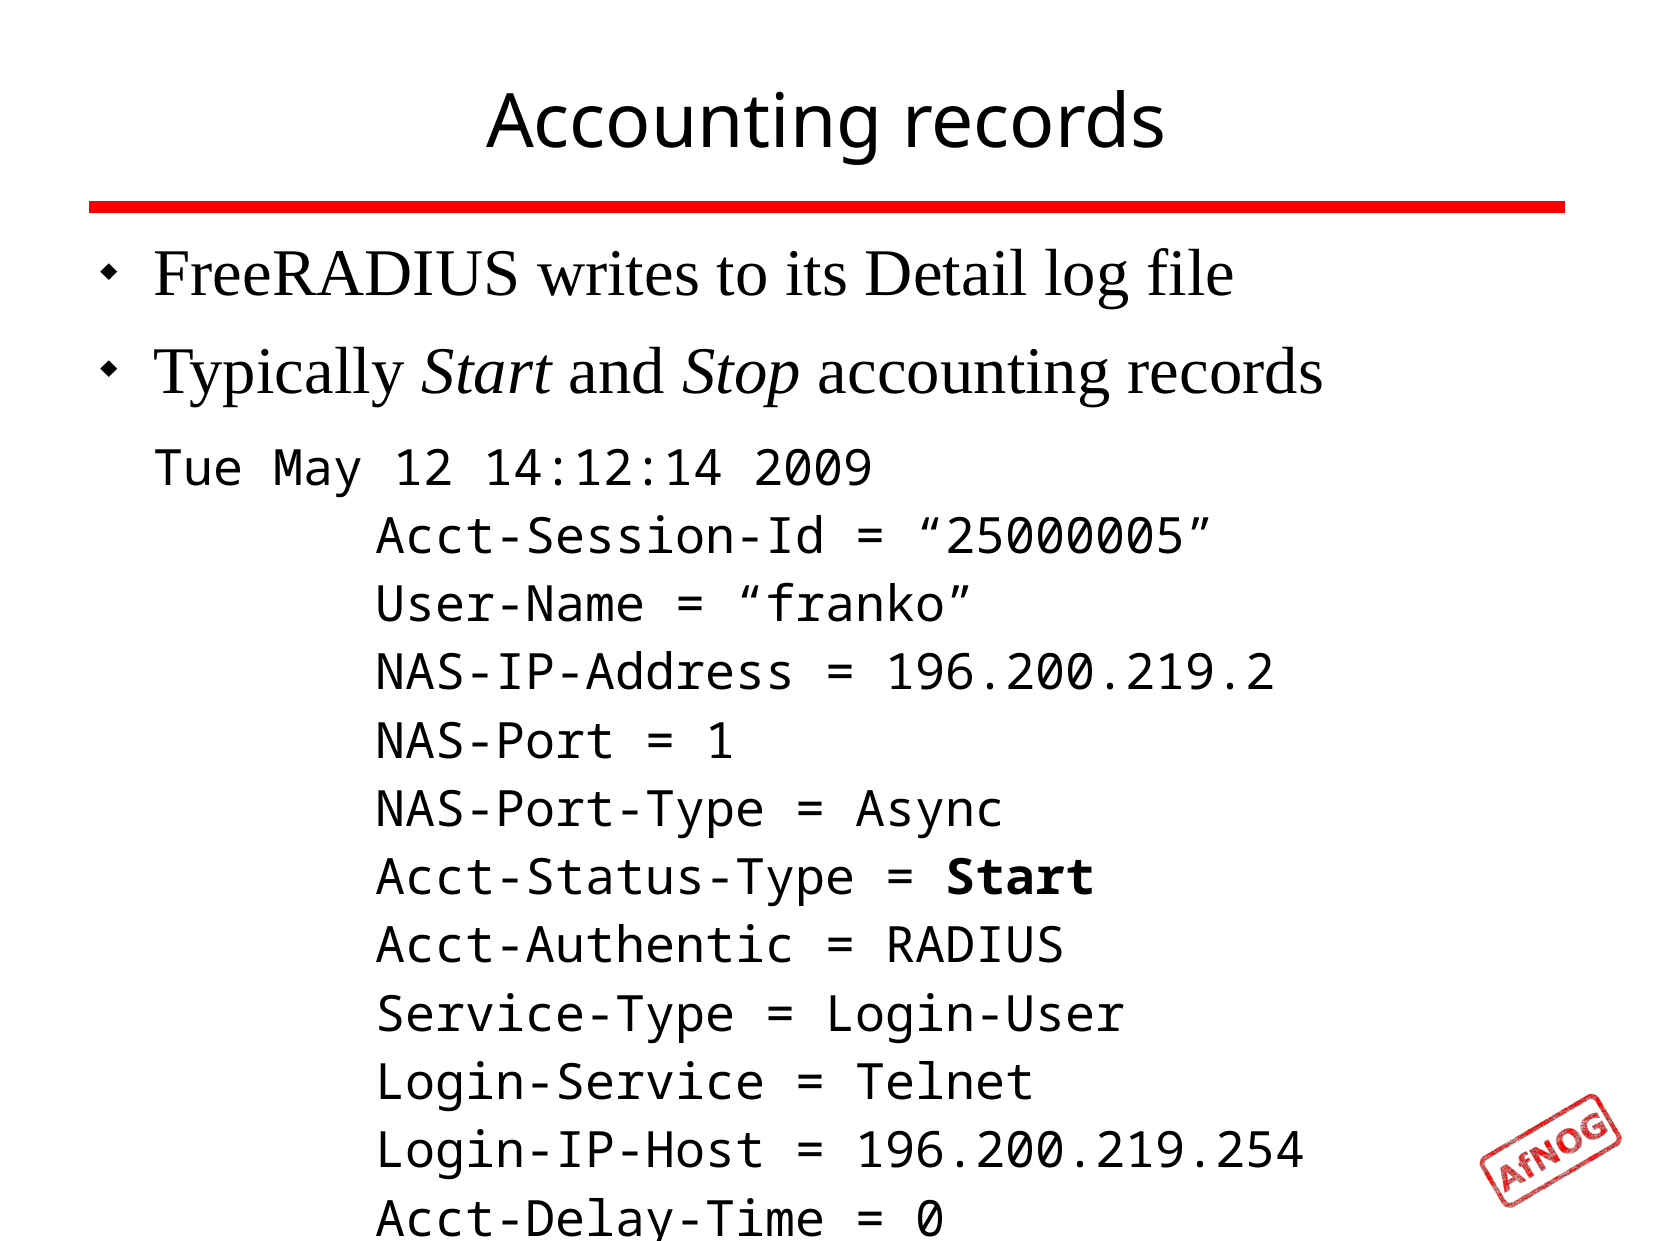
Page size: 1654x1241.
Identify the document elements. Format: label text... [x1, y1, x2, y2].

list FreeRADIUS writes to its Detail log file Typically Start and Stop accounting records Tue May 12 14:12:14 2009 Acct-Session-Id = “25000005” User-Name = “franko” NAS-IP-Address = 196.200.219.2 NAS-Port = 1 NAS-Port-Type = Async Acct-Status-Type = Start Acct-Authentic = RADIUS Service-Type = Login-User Login-Service = Telnet Login-IP-Host = 196.200.219.254 Acct-Delay-Time = 0 Timestamp = 838763356 [82, 236, 1571, 1178]
title Accounting records [82, 29, 1571, 207]
picture [1476, 1090, 1625, 1211]
